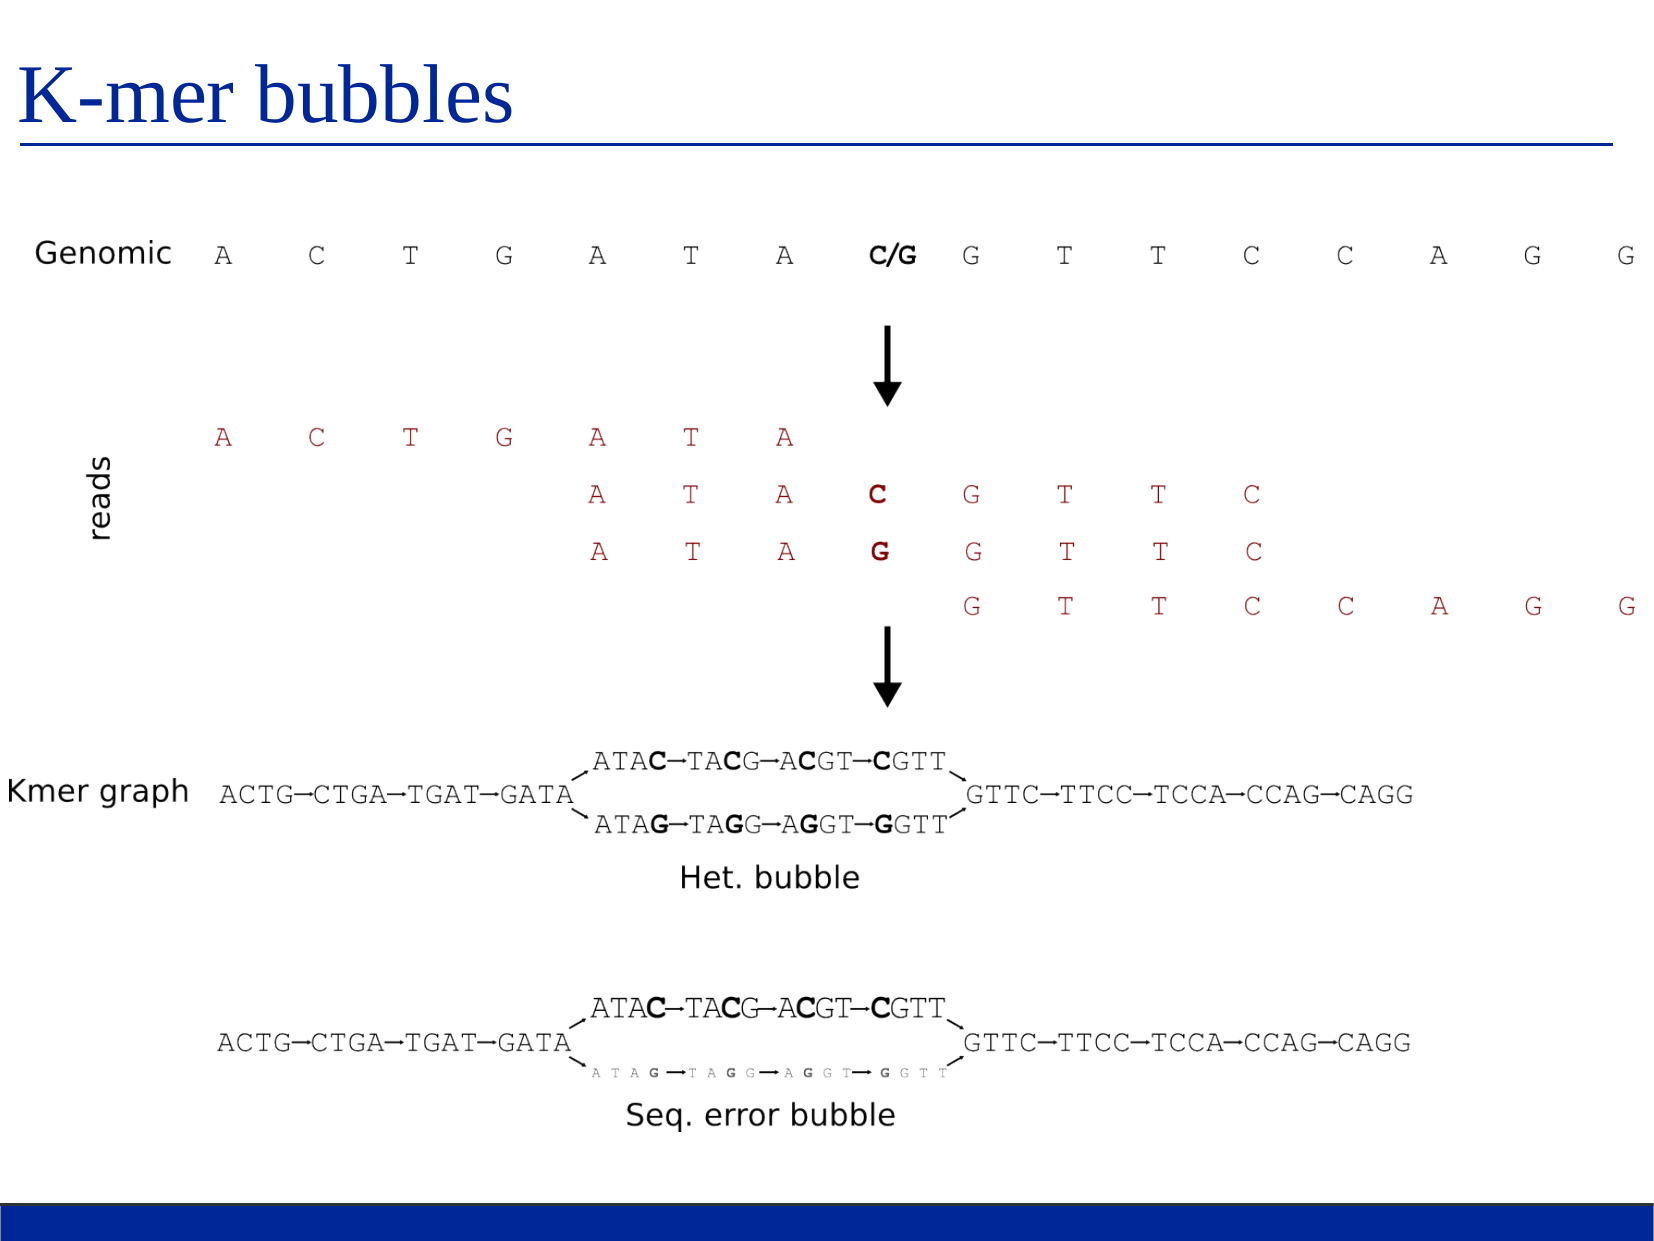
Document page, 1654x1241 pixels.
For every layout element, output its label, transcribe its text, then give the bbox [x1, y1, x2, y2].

title K-mer bubbles [17, 0, 1589, 198]
picture [9, 240, 1635, 1132]
